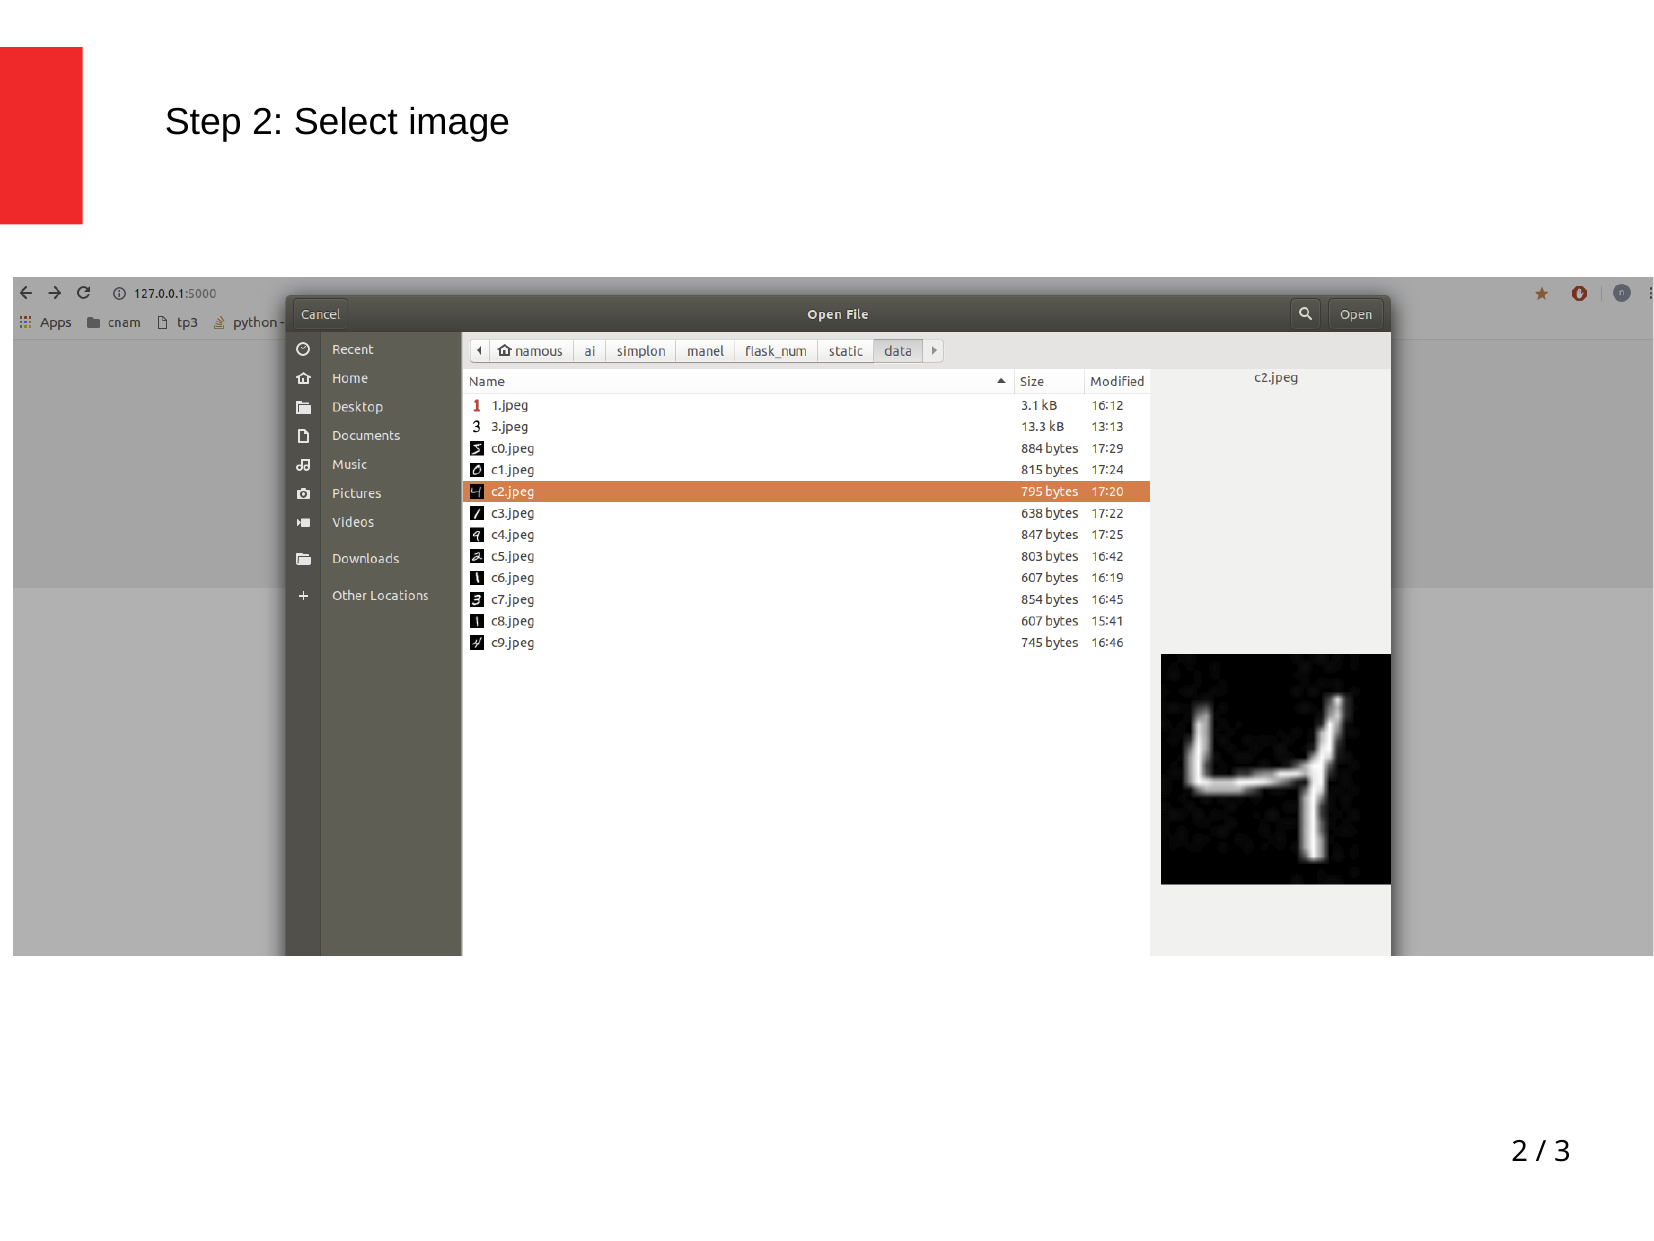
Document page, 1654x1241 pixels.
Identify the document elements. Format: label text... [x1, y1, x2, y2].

text_box Step 2: Select image [150, 93, 976, 151]
picture [13, 277, 1654, 956]
